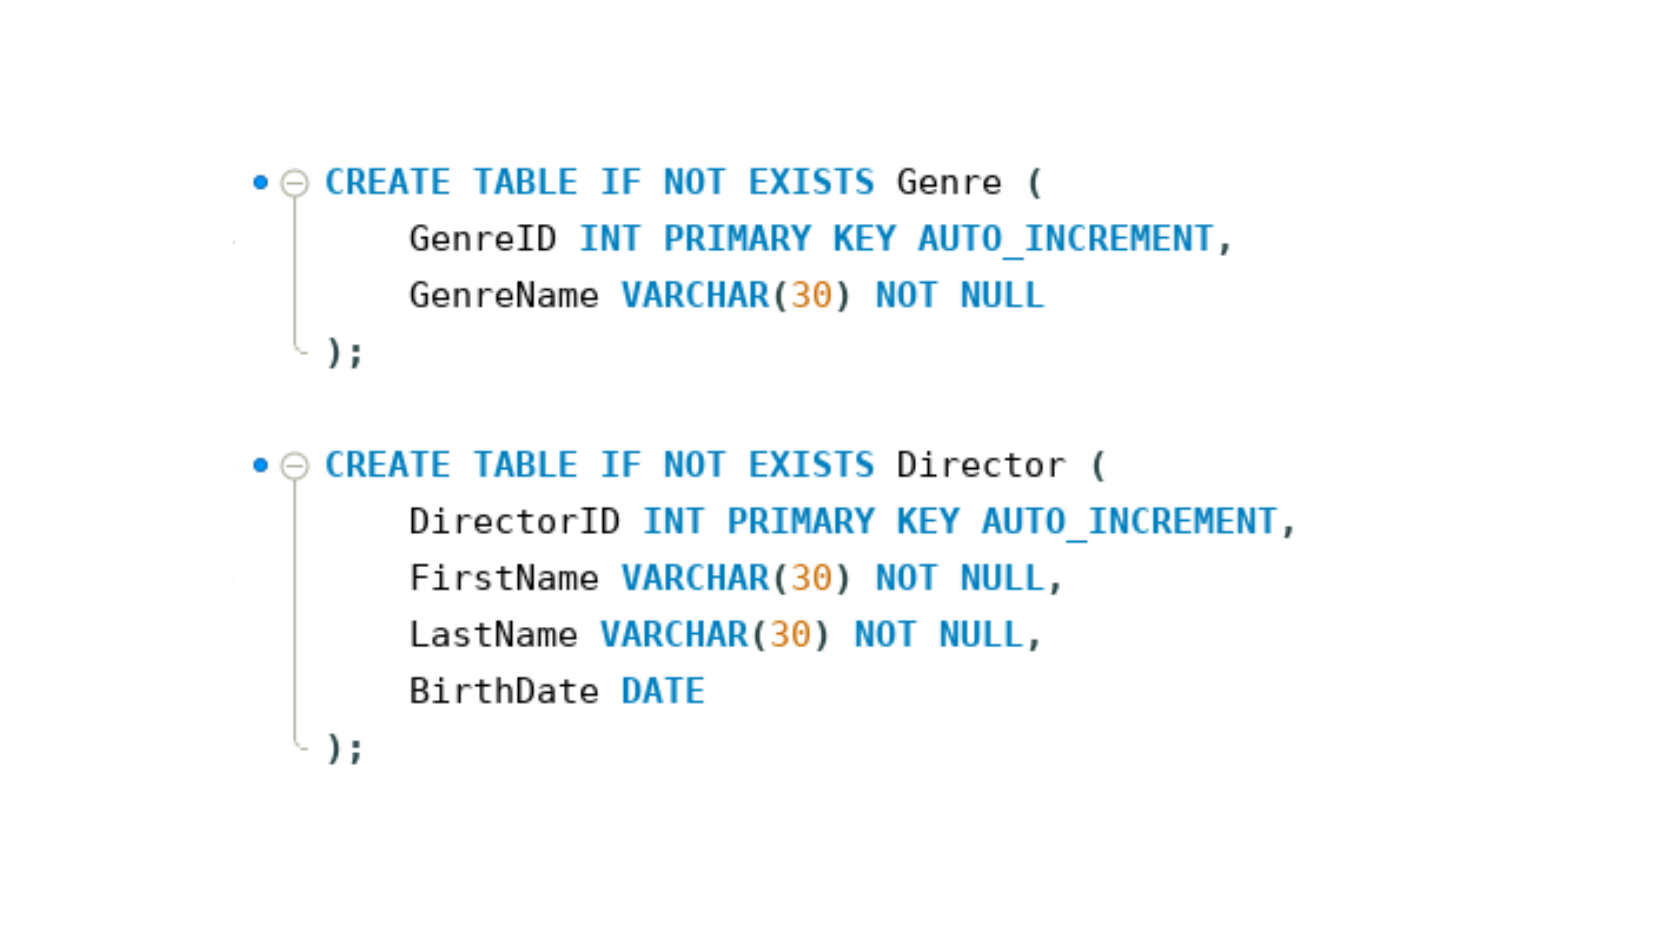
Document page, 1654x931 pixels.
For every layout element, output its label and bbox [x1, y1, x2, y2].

picture [233, 124, 1366, 798]
